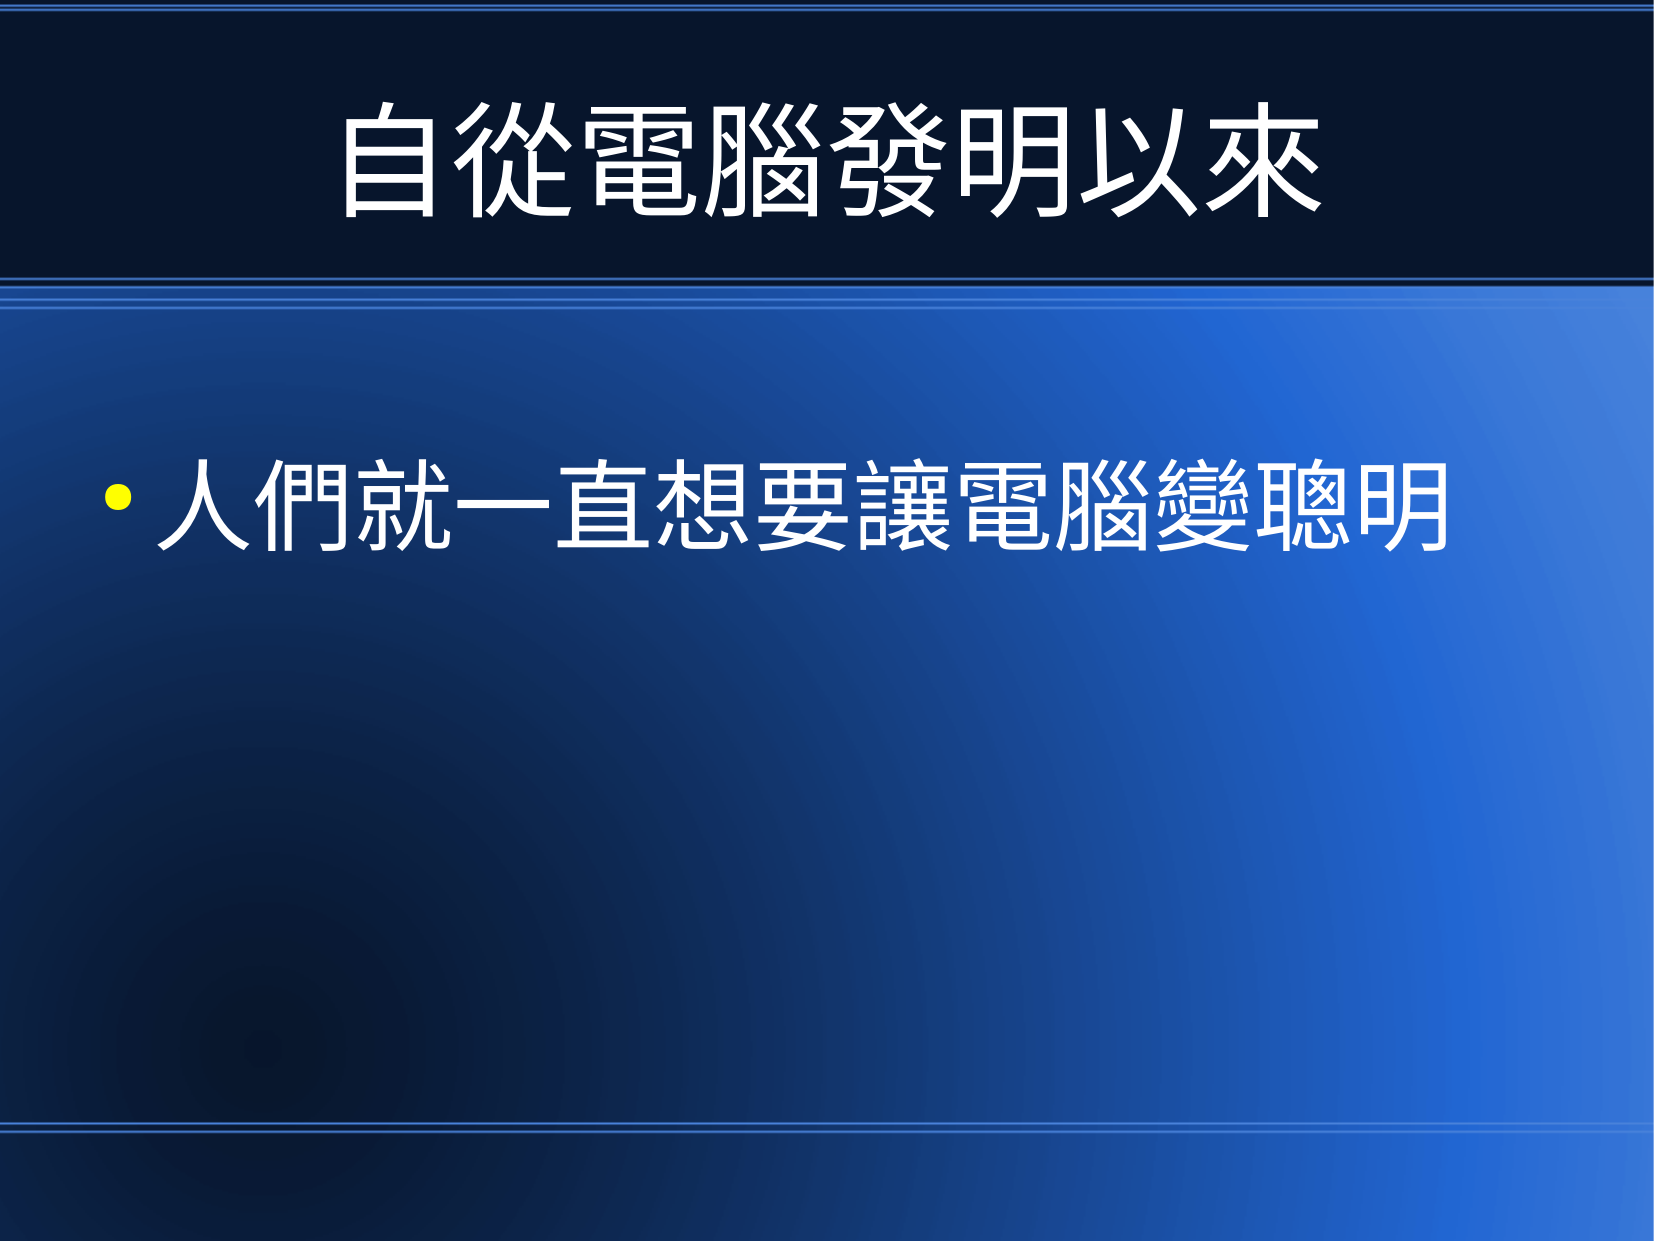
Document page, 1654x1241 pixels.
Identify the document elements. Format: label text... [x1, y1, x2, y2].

picture [0, 0, 1654, 1241]
title 自從電腦發明以來 [82, 49, 1571, 257]
list 人們就一直想要讓電腦變聰明 [82, 355, 1571, 1241]
